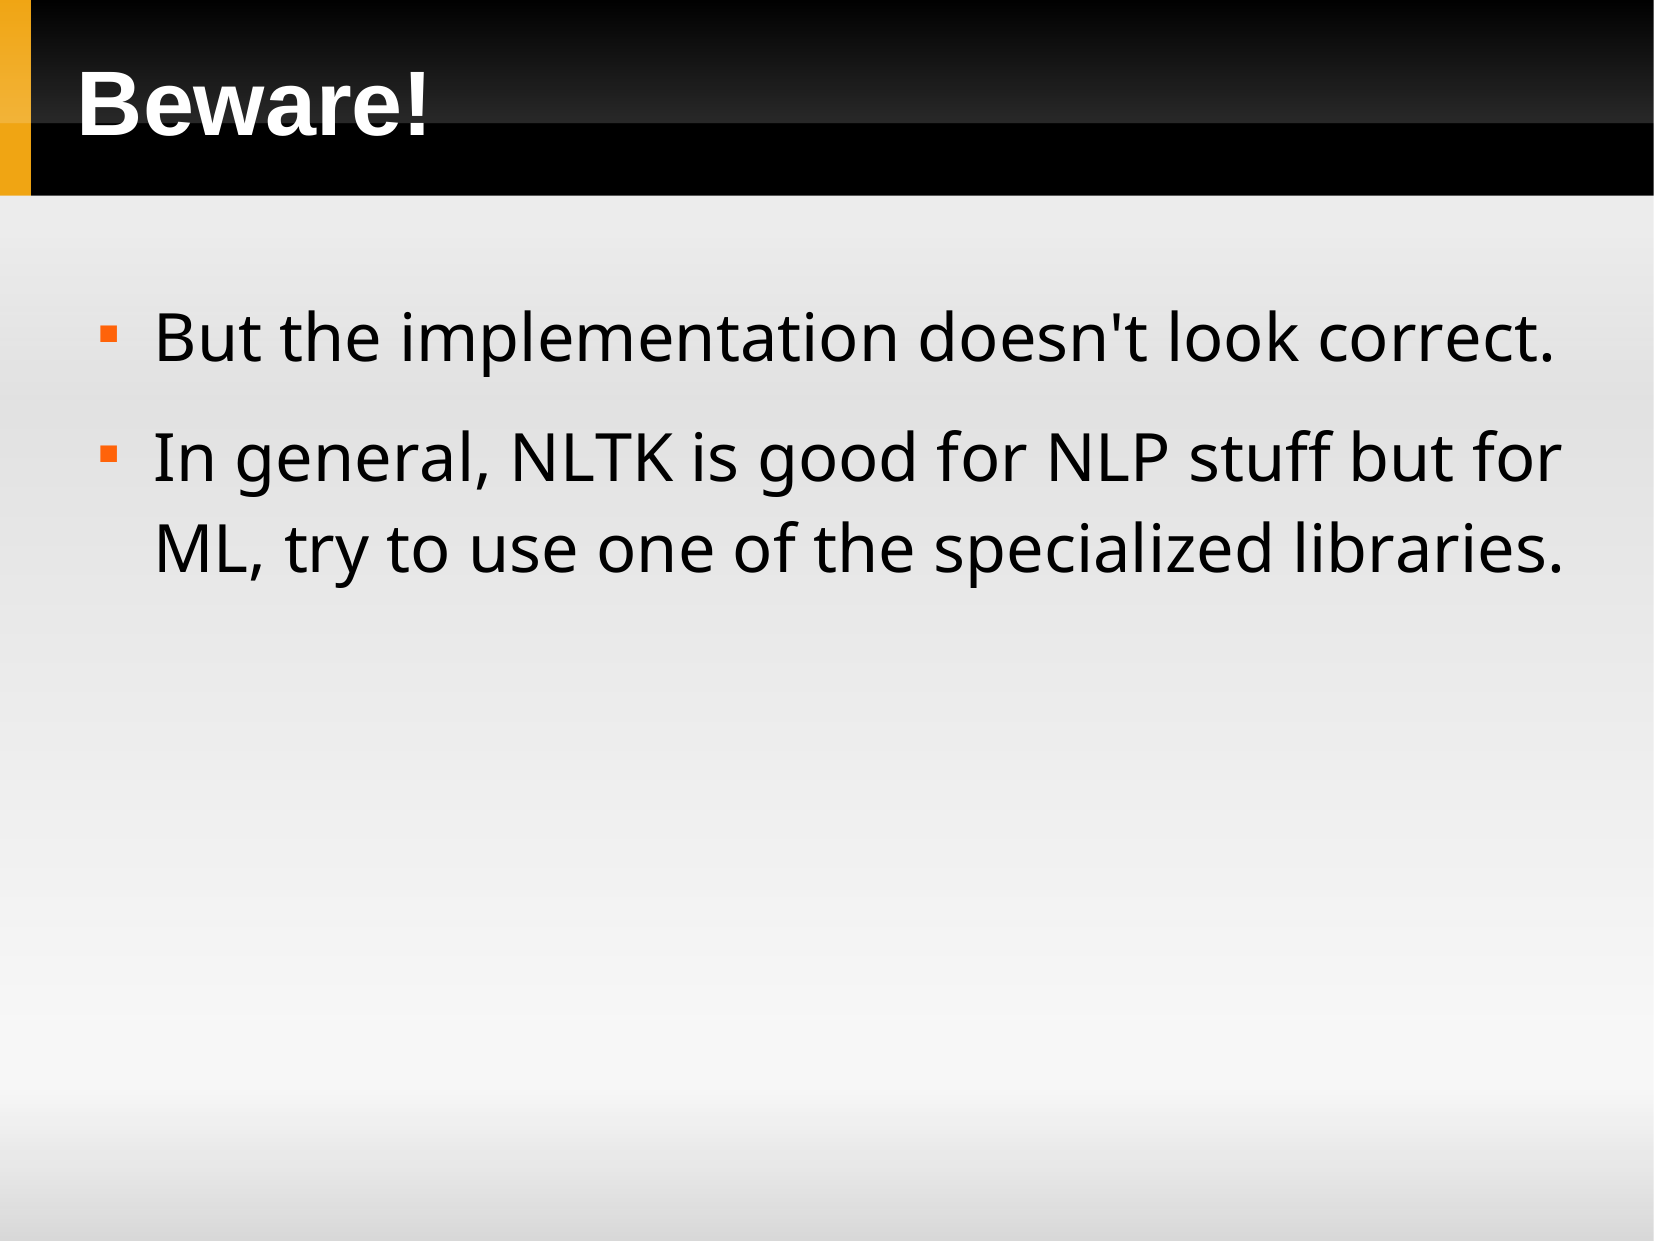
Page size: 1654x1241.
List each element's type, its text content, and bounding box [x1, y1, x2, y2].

title Beware! [76, 7, 1565, 200]
picture [0, 0, 1654, 1241]
list But the implementation doesn't look correct. In general, NLTK is good for NLP stuff but for ML, try to use one of the specialized libraries. [82, 290, 1571, 1094]
